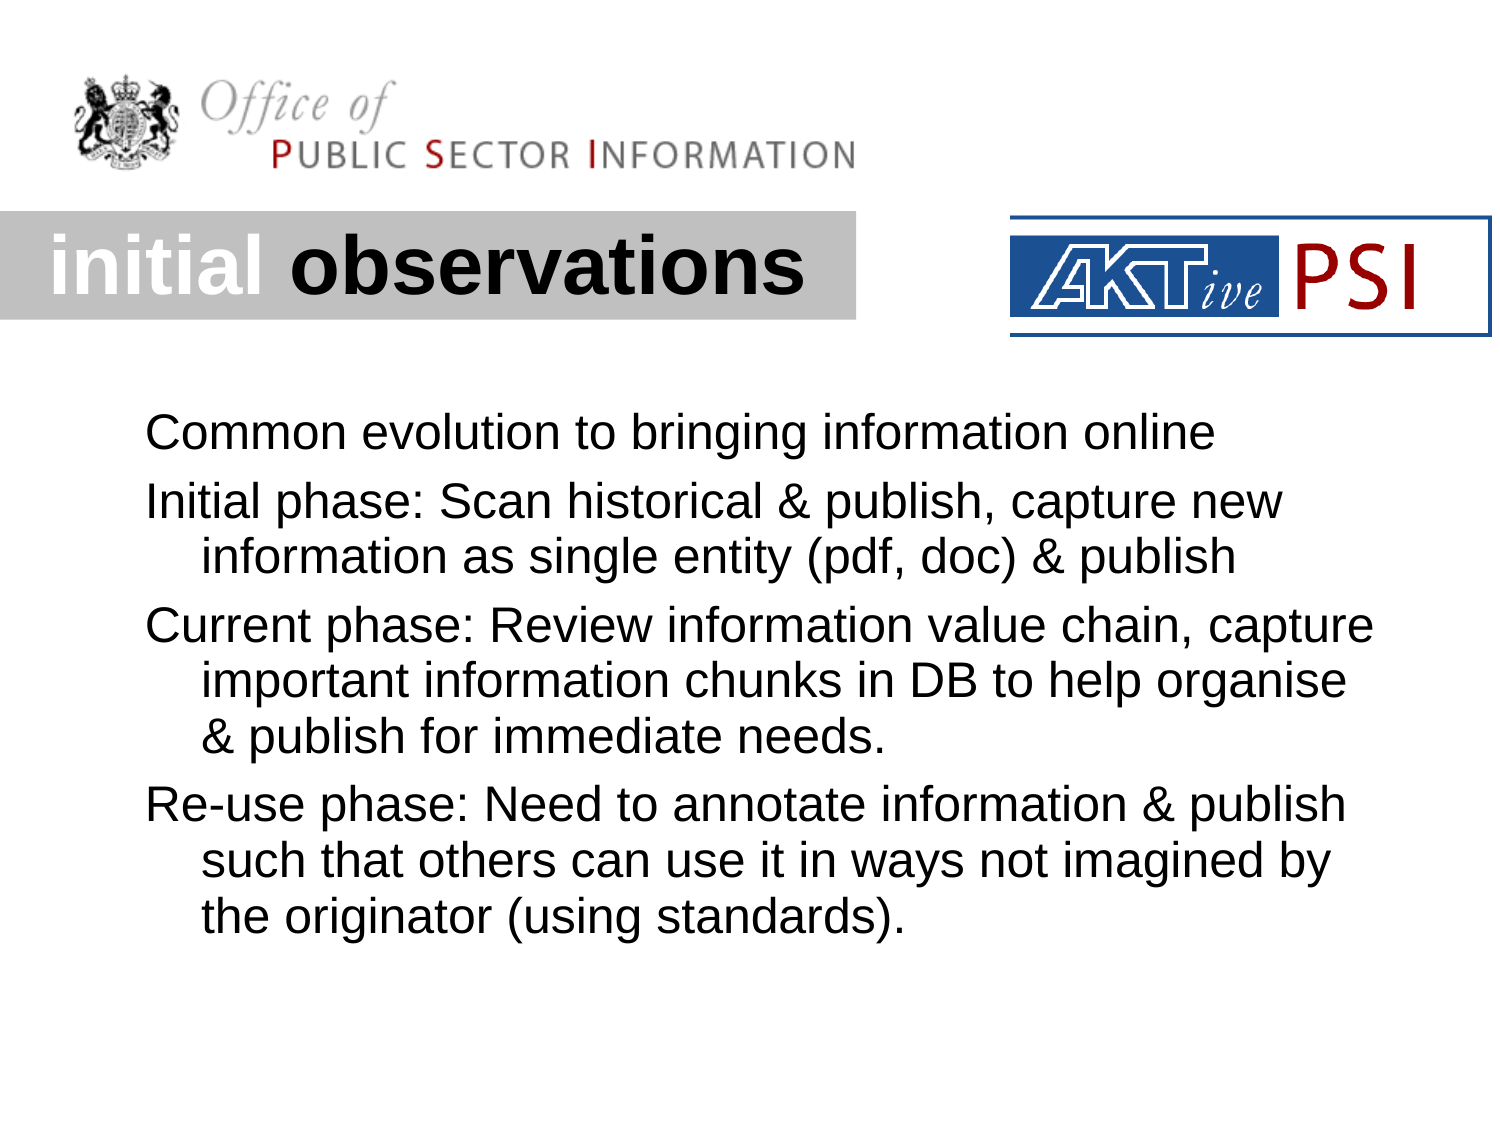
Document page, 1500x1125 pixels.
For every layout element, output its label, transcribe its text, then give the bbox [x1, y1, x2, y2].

picture [1003, 208, 1500, 340]
list Common evolution to bringing information online Initial phase: Scan historical & publish, capture new information as single entity (pdf, doc) & publish Current phase: Review information value chain, capture important information chunks in DB to help organise & publish for immediate needs. Re-use phase: Need to annotate information & publish such that others can use it in ways not imagined by the originator (using standards). [129, 397, 1393, 1095]
text_box initial observations [0, 211, 857, 320]
picture [64, 66, 865, 181]
